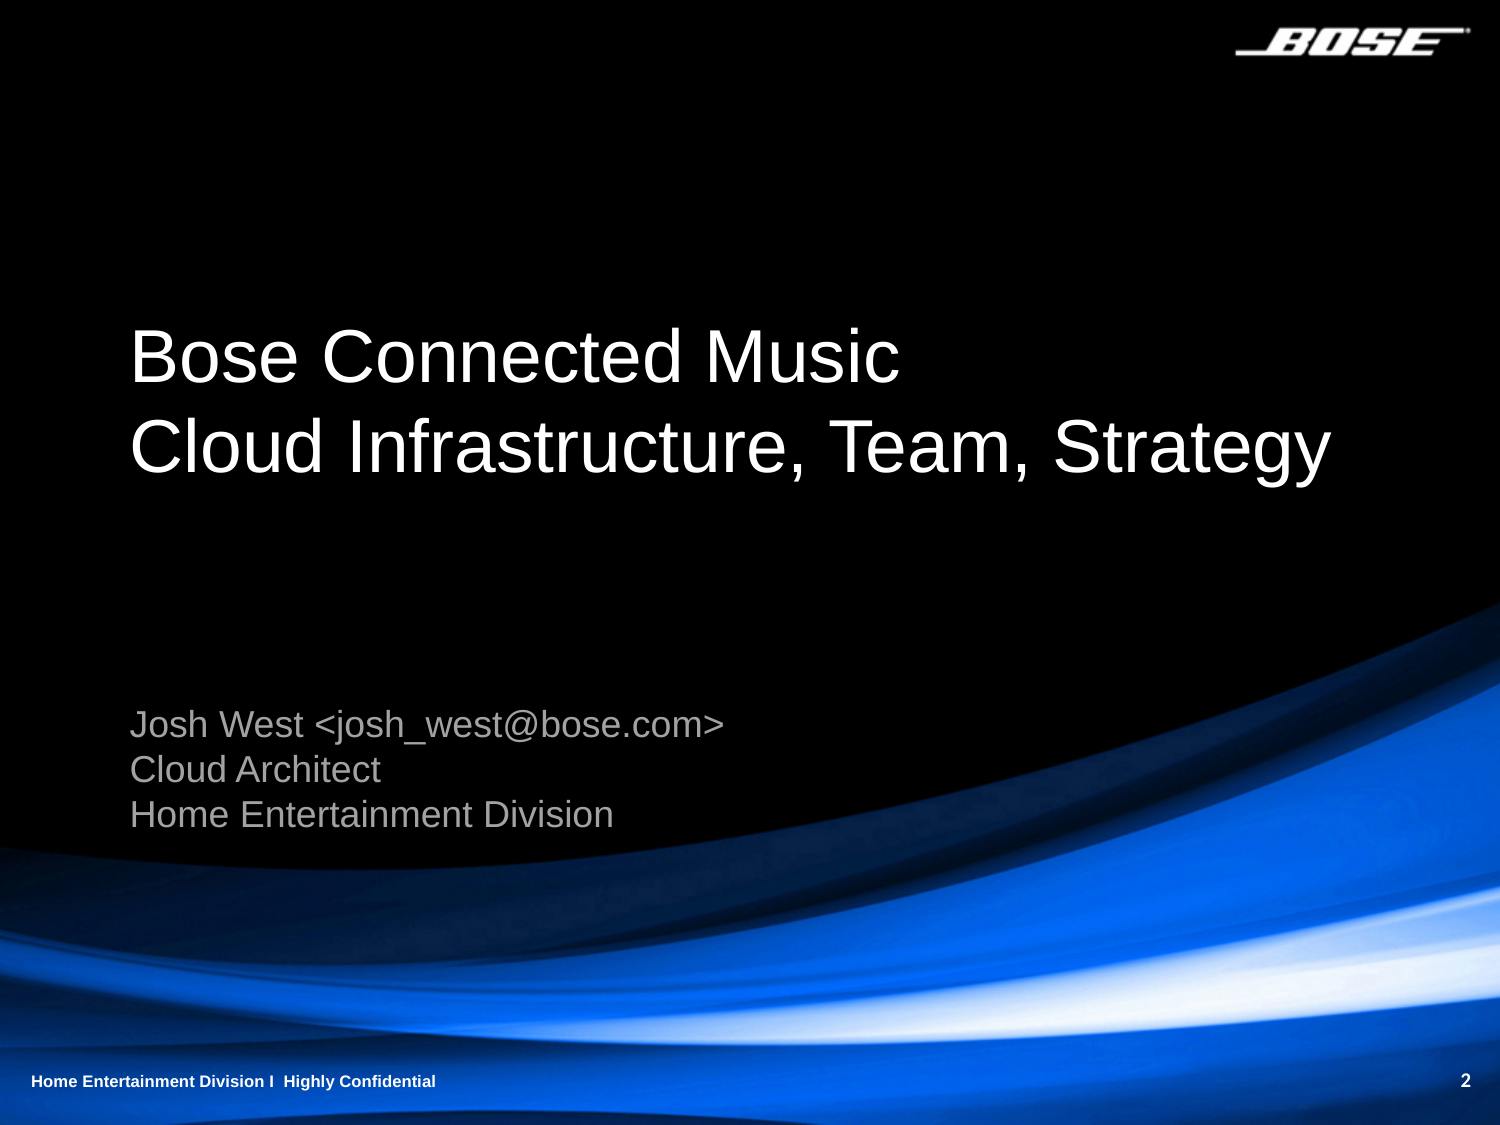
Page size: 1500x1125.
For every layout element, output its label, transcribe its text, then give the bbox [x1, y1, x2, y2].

text_box Bose Connected Music Cloud Infrastructure, Team, Strategy [114, 299, 1375, 535]
picture [0, 0, 1500, 1125]
text_box Josh West <josh_west@bose.com> Cloud Architect Home Entertainment Division [114, 619, 754, 843]
